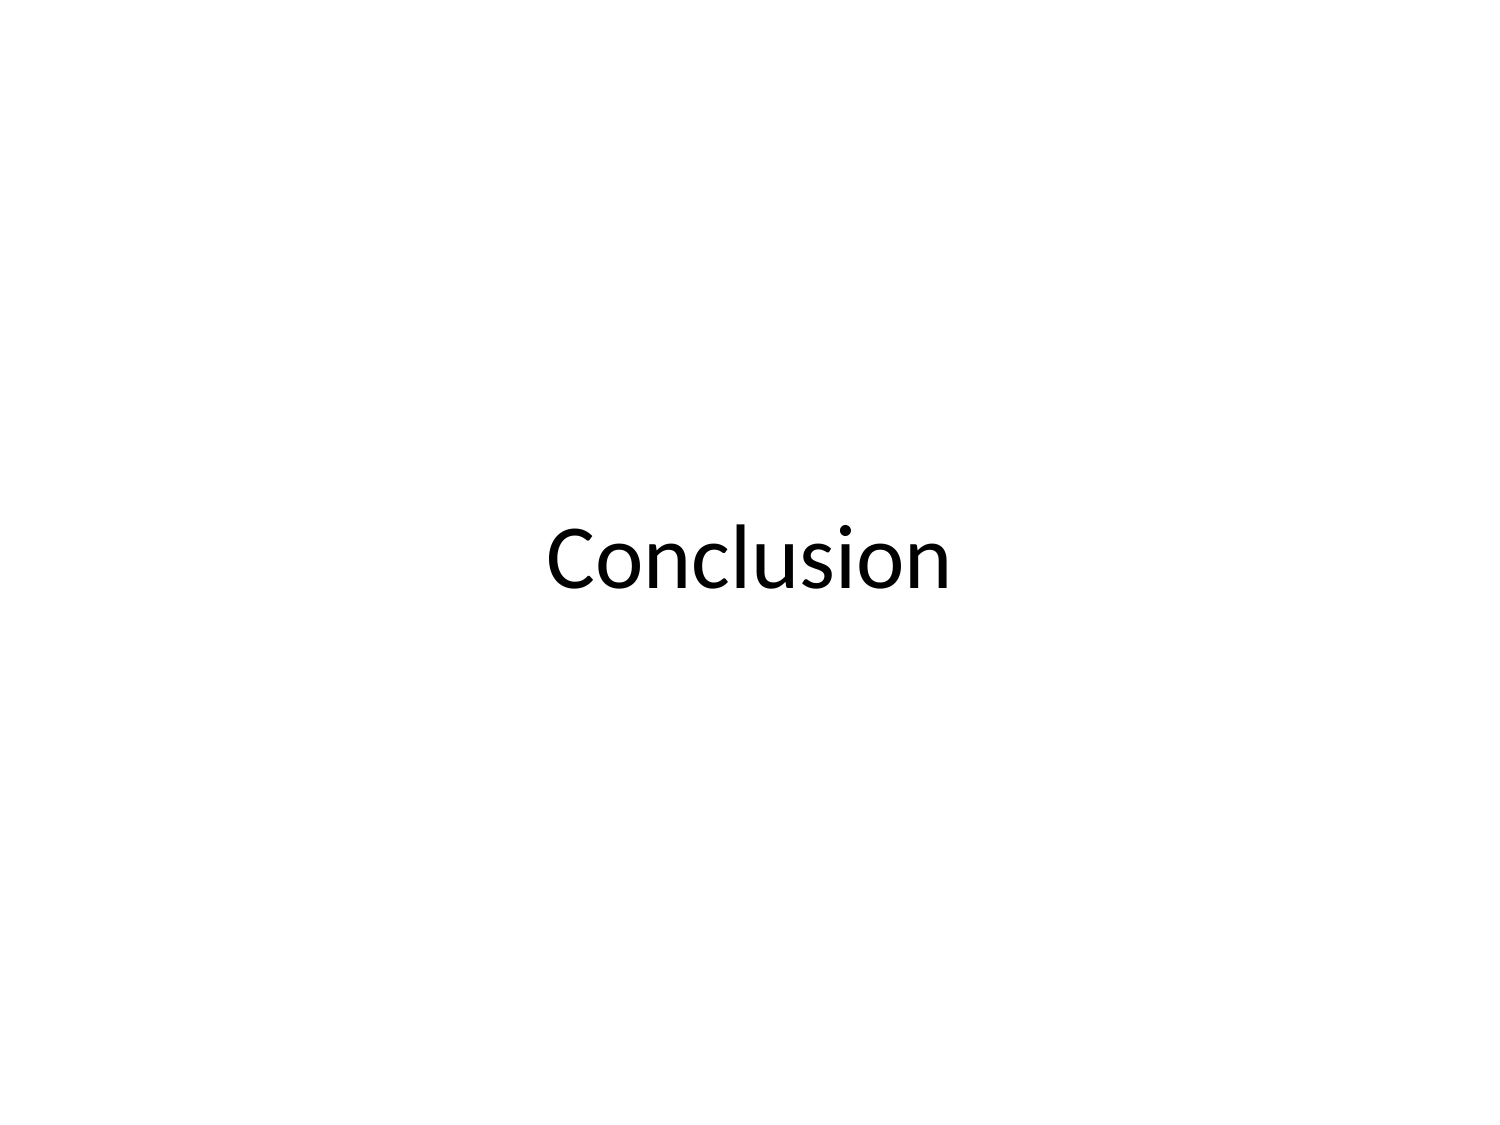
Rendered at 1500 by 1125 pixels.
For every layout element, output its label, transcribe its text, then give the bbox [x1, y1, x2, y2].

title Conclusion [75, 457, 1426, 646]
